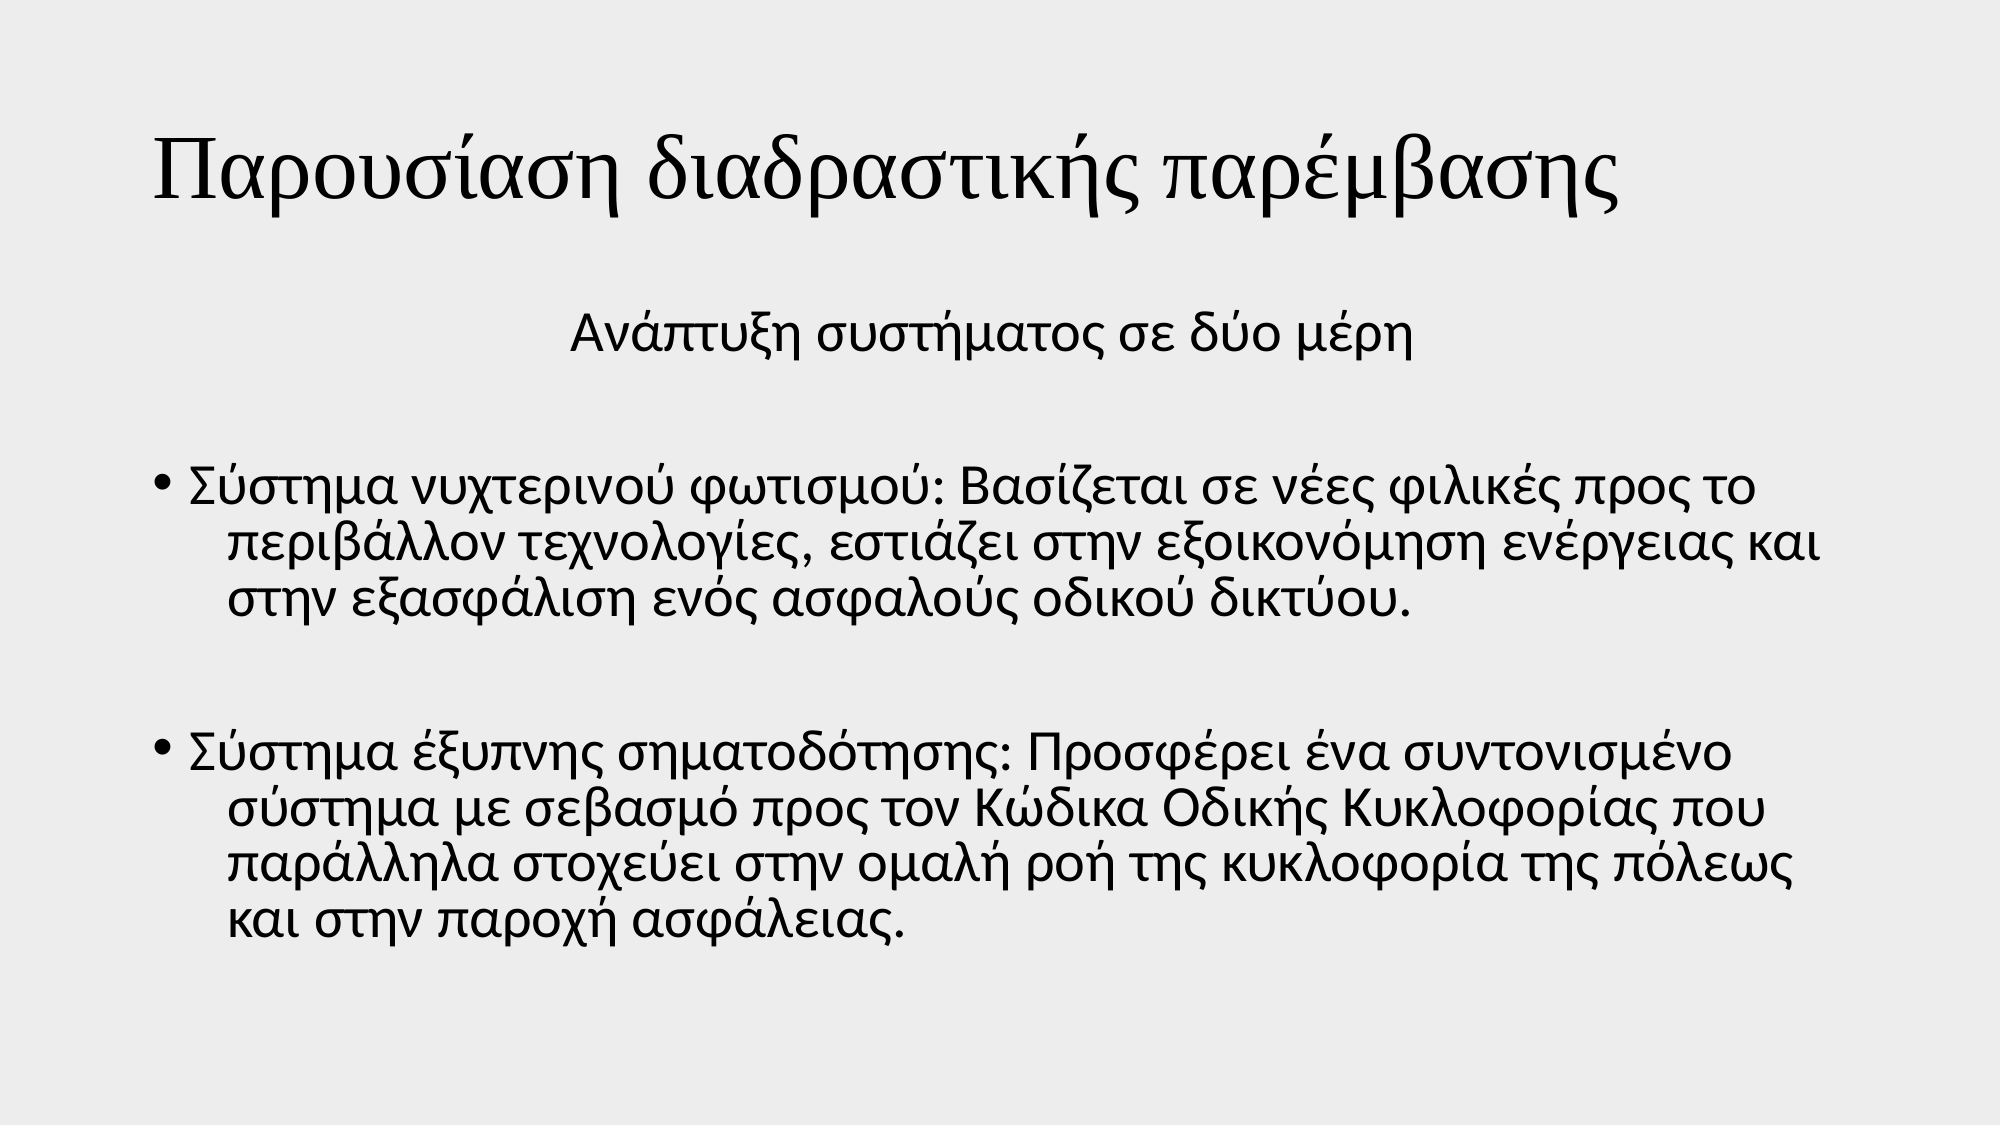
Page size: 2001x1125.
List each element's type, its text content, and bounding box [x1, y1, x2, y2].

list Ανάπτυξη συστήματος σε δύο μέρη Σύστημα νυχτερινού φωτισμού: Βασίζεται σε νέες φιλικές προς το περιβάλλον τεχνολογίες, εστιάζει στην εξοικονόμηση ενέργειας και στην εξασφάλιση ενός ασφαλούς οδικού δικτύου. Σύστημα έξυπνης σηματοδότησης: Προσφέρει ένα συντονισμένο σύστημα με σεβασμό προς τον Κώδικα Οδικής Κυκλοφορίας που παράλληλα στοχεύει στην ομαλή ροή της κυκλοφορία της πόλεως και στην παροχή ασφάλειας. [137, 299, 1863, 1014]
title Παρουσίαση διαδραστικής παρέμβασης [137, 59, 1863, 278]
